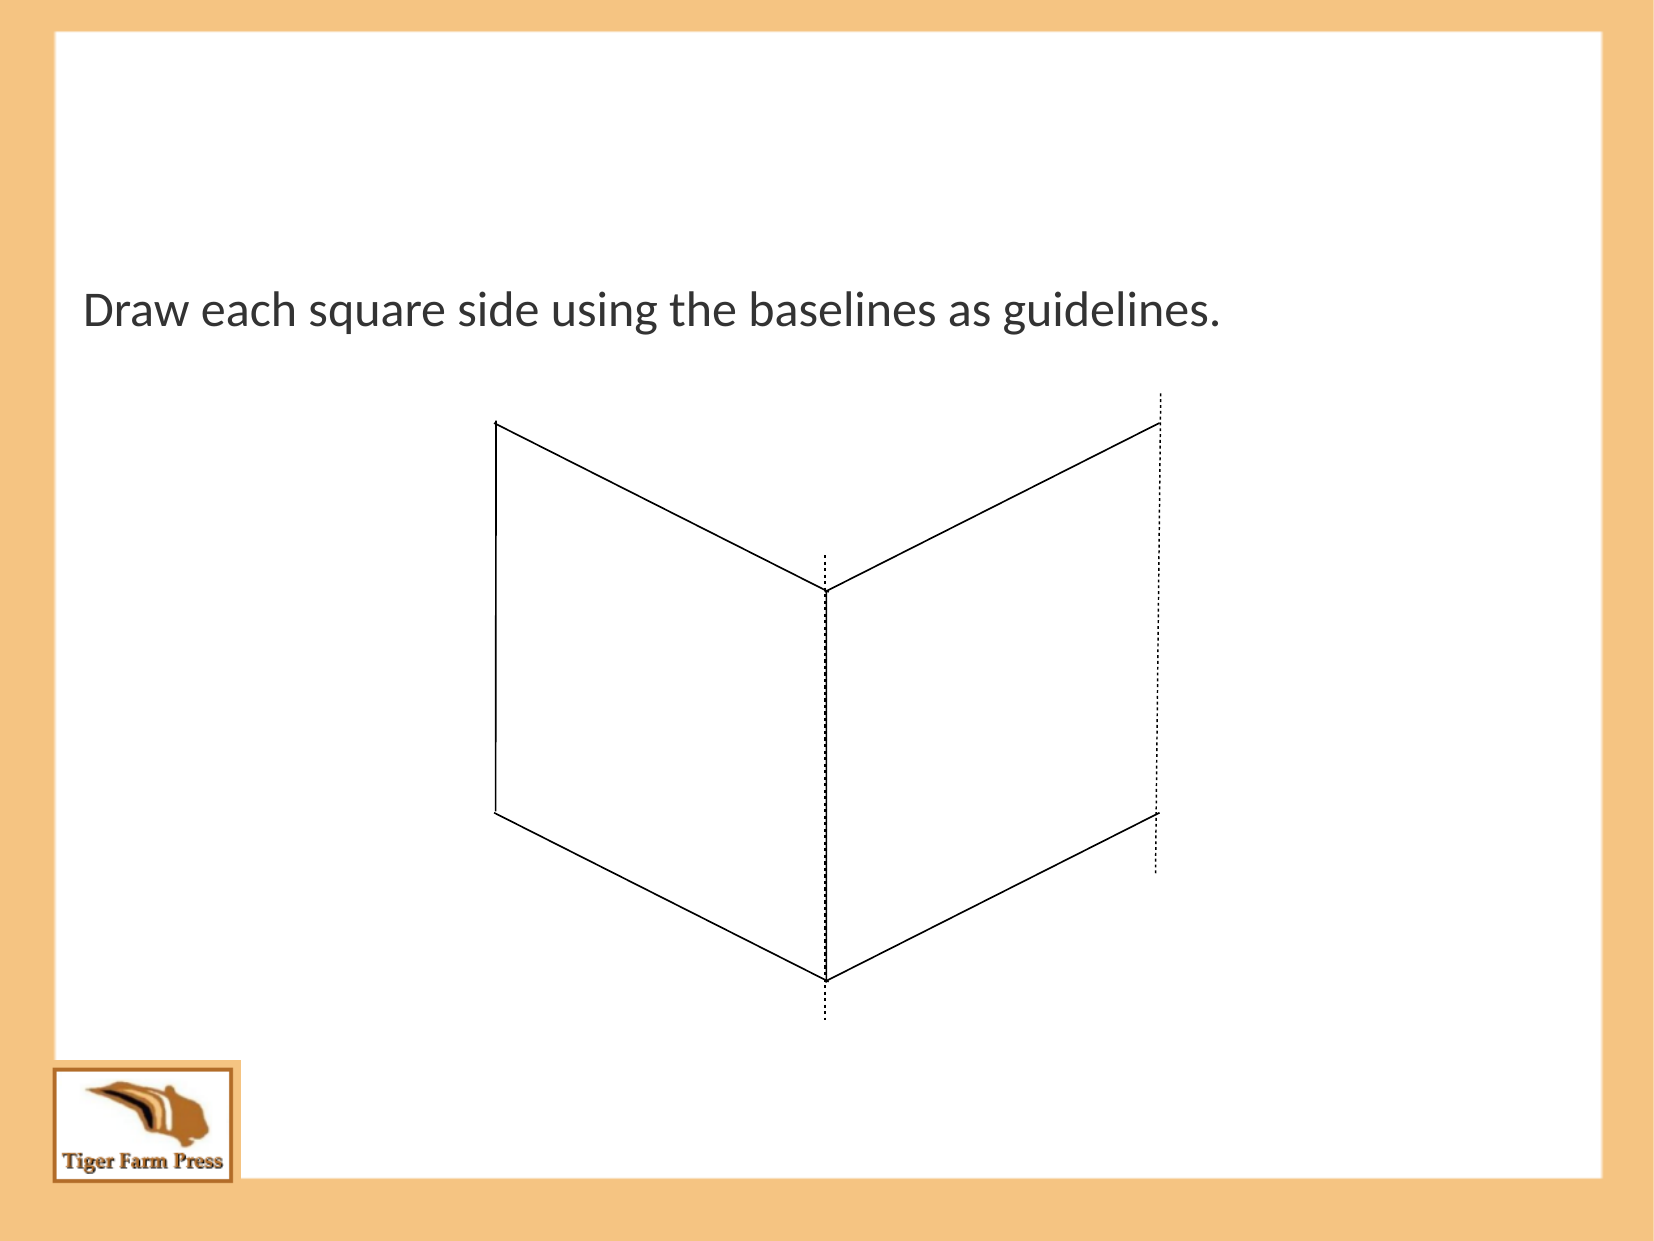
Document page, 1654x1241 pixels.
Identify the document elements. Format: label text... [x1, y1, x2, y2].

picture [0, 0, 1654, 1241]
list Draw each square side using the baselines as guidelines. [83, 290, 1572, 1109]
